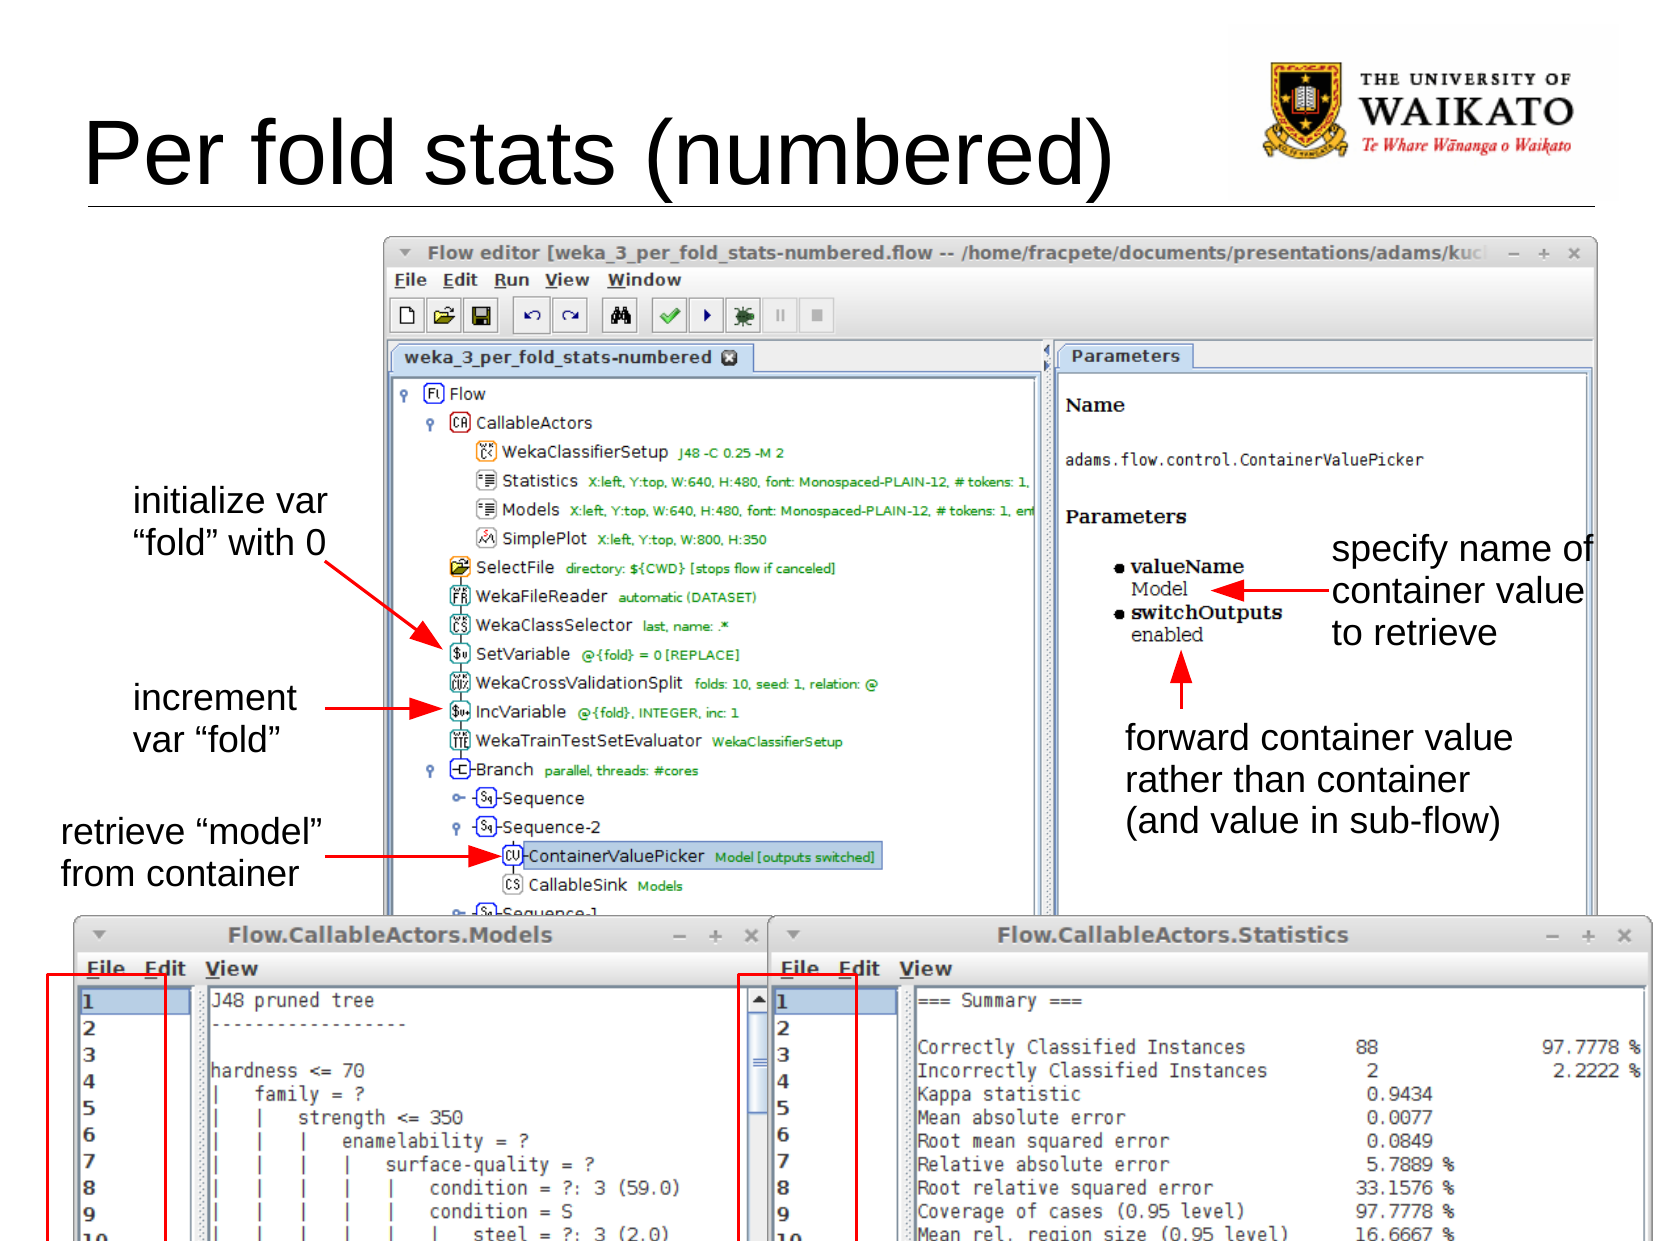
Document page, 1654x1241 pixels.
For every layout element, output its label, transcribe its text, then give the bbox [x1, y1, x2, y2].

text_box specify name of container value to retrieve [1316, 519, 1609, 661]
text_box increment var “fold” [118, 668, 312, 768]
text_box forward container value rather than container (and value in sub-flow) [1110, 708, 1529, 850]
picture [1228, 24, 1619, 201]
picture [740, 976, 855, 1241]
text_box initialize var “fold” with 0 [118, 471, 343, 571]
picture [73, 976, 164, 1241]
picture [73, 236, 1653, 1241]
text_box retrieve “model” from container [45, 803, 338, 902]
title Per fold stats (numbered) [82, 49, 1571, 257]
